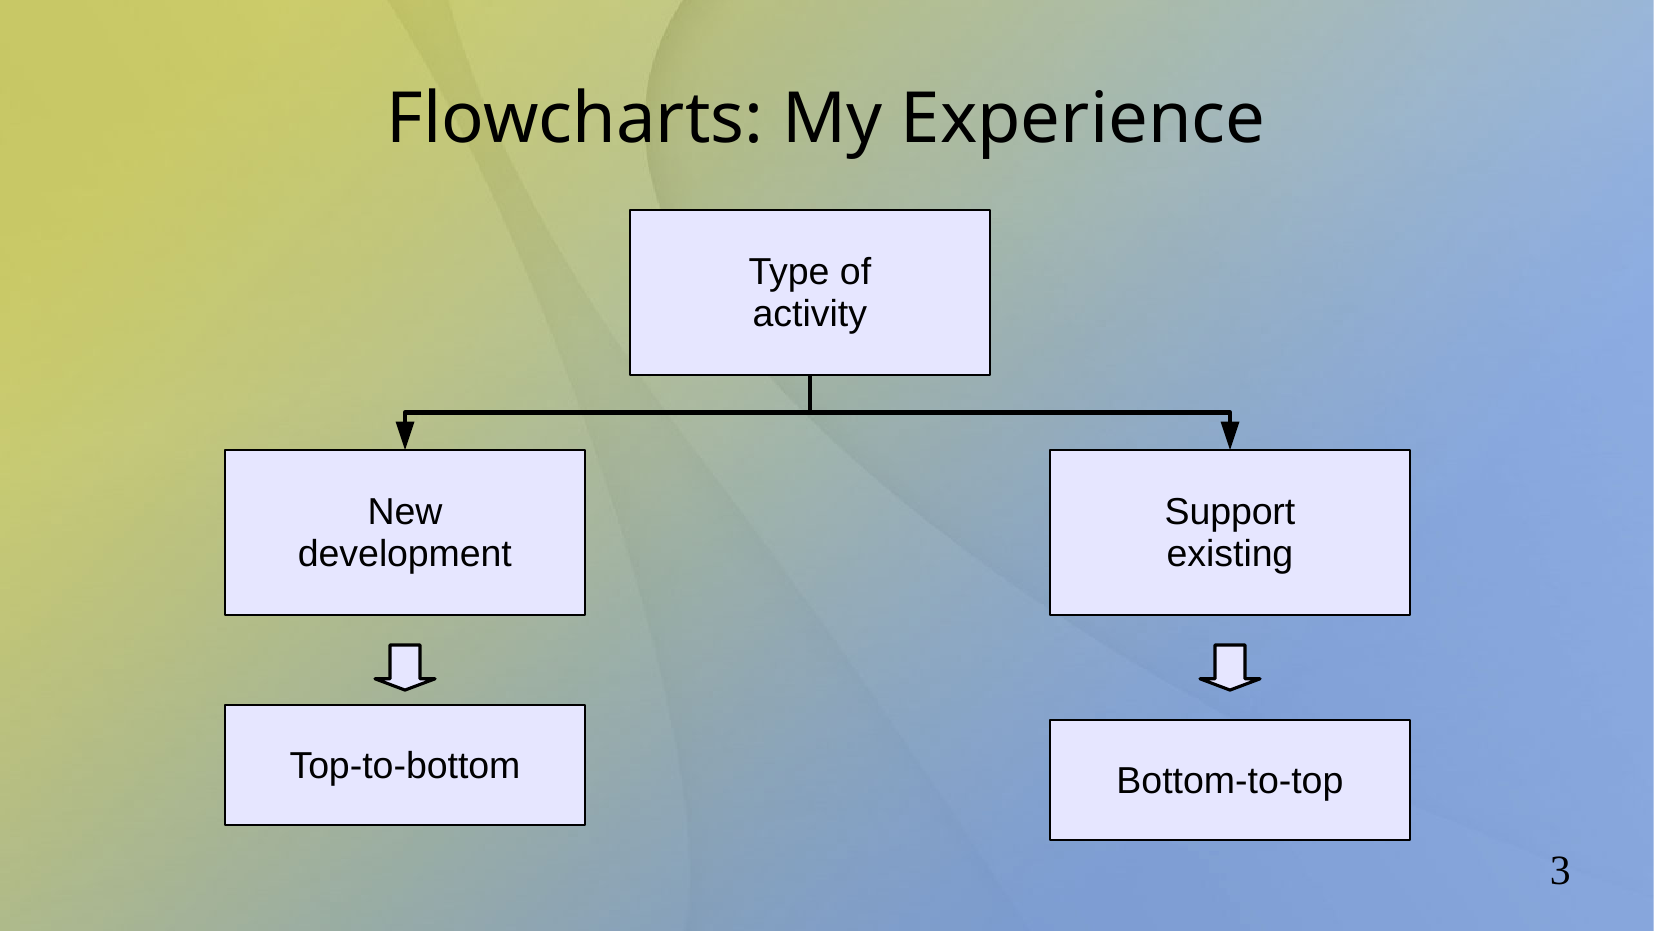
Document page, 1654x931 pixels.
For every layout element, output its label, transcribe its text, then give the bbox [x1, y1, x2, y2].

text_box [375, 645, 436, 691]
picture [0, 0, 1654, 931]
text_box New development [225, 450, 586, 616]
text_box [1200, 645, 1261, 691]
text_box Bottom-to-top [1050, 720, 1411, 841]
text_box Type of activity [630, 210, 991, 376]
text_box Top-to-bottom [225, 705, 586, 826]
text_box Support existing [1050, 450, 1411, 616]
title Flowcharts: My Experience [82, 37, 1571, 193]
